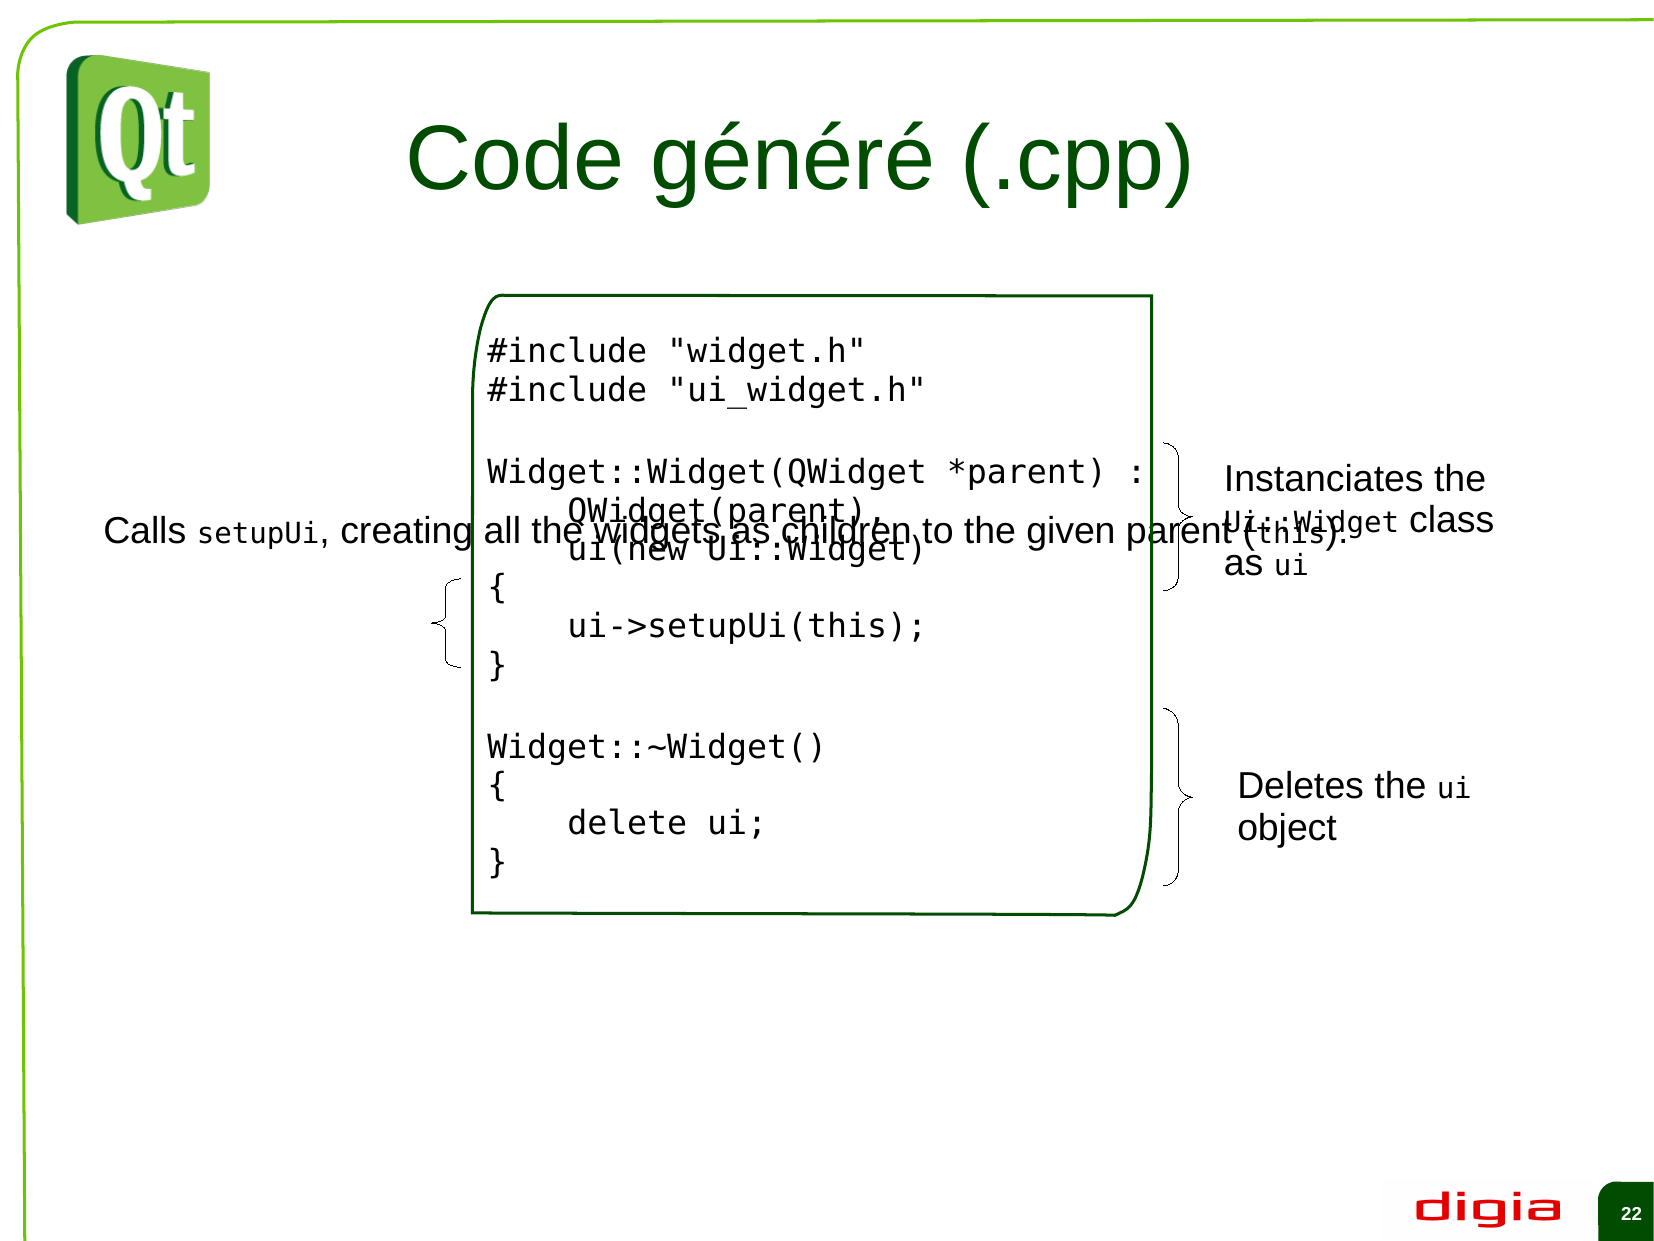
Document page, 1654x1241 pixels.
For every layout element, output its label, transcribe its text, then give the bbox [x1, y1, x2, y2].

text_box Instanciates the Ui::Widget class as ui [1209, 449, 1520, 591]
text_box #include "widget.h" #include "ui_widget.h" Widget::Widget(QWidget *parent) : QWidget(parent), ui(new Ui::Widget) { ui->setupUi(this); } Widget::~Widget() { delete ui; } [1141, 539, 1163, 889]
text_box Deletes the ui object [1222, 757, 1487, 886]
text_box Calls setupUi, creating all the widgets as children to the given parent (this). [88, 501, 470, 727]
title Code généré (.cpp) [263, 49, 1339, 257]
text_box #include "widget.h" #include "ui_widget.h" Widget::Widget(QWidget *parent) : QWidget(parent), ui(new Ui::Widget) { ui->setupUi(this); } Widget::~Widget() { delete ui; } [474, 324, 1150, 889]
